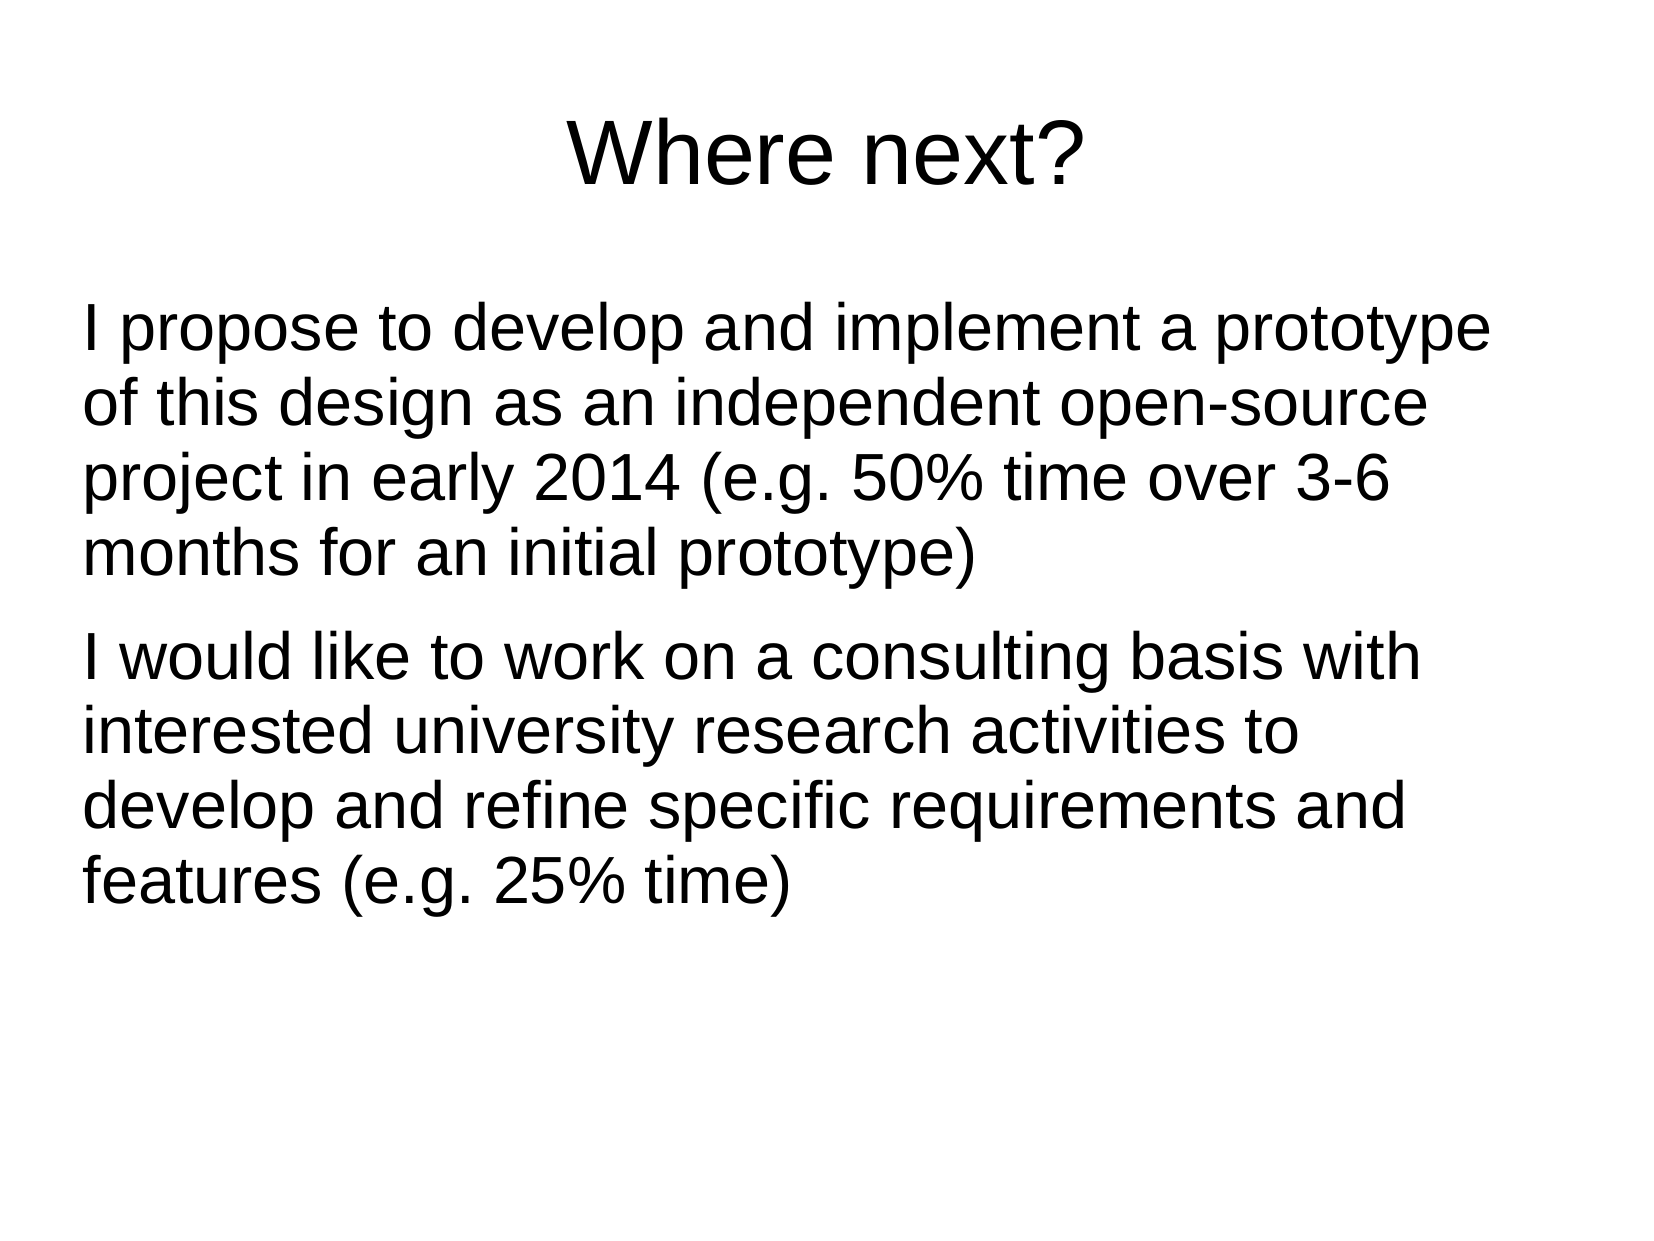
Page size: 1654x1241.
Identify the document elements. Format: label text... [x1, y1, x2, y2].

title Where next? [82, 49, 1571, 257]
list I propose to develop and implement a prototype of this design as an independent open-source project in early 2014 (e.g. 50% time over 3-6 months for an initial prototype) I would like to work on a consulting basis with interested university research activities to develop and refine specific requirements and features (e.g. 25% time) [82, 290, 1538, 1010]
